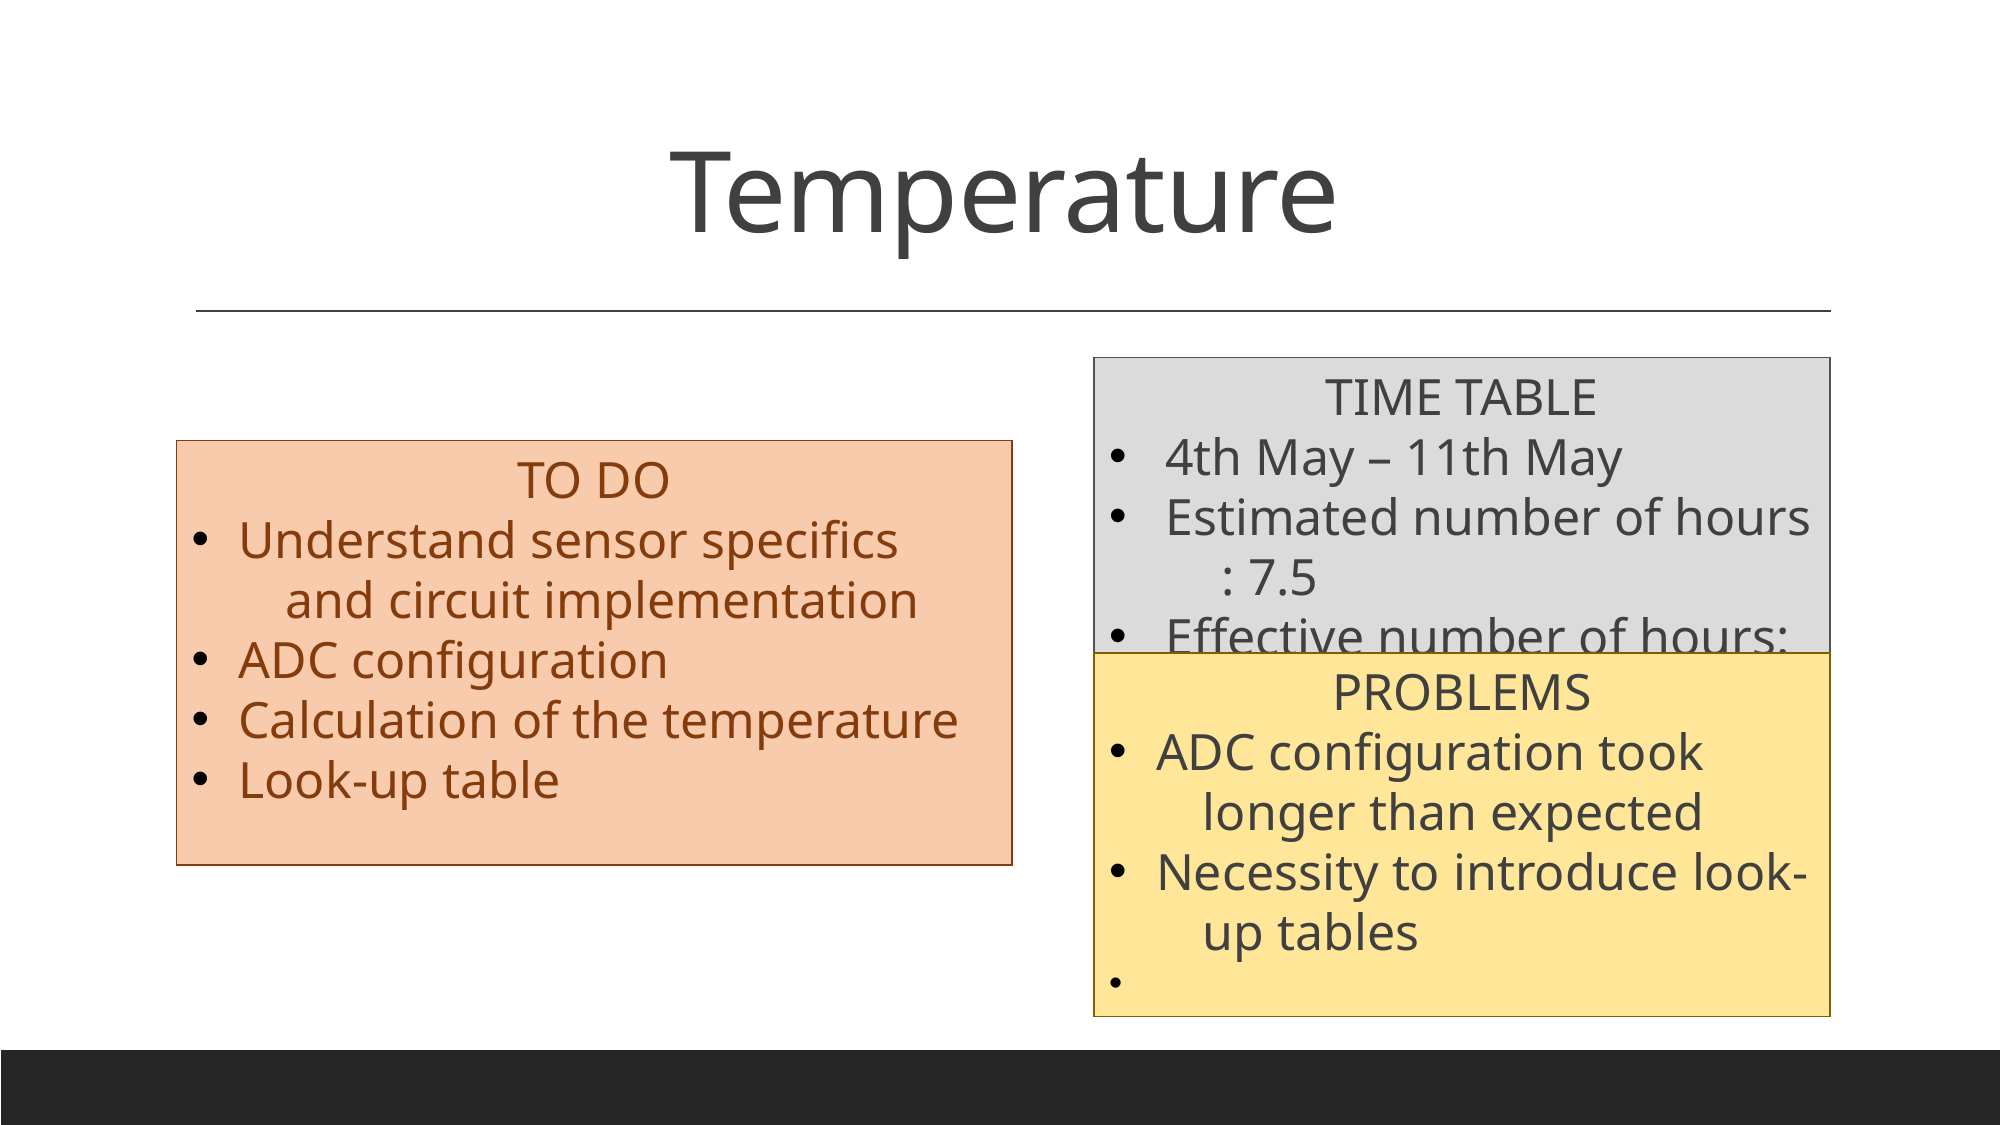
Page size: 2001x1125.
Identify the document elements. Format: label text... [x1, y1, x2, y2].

text_box PROBLEMS ADC configuration took longer than expected Necessity to introduce look-up tables [1094, 652, 1831, 1017]
text_box TIME TABLE 4th May – 11th May Estimated number of hours : 7.5 Effective number of hours: 10 [1094, 357, 1831, 616]
title [133, 0, 1831, 286]
text_box TO DO Understand sensor specifics and circuit implementation ADC configuration Calculation of the temperature Look-up table [176, 440, 1013, 865]
text_box Temperature [176, 23, 1834, 262]
